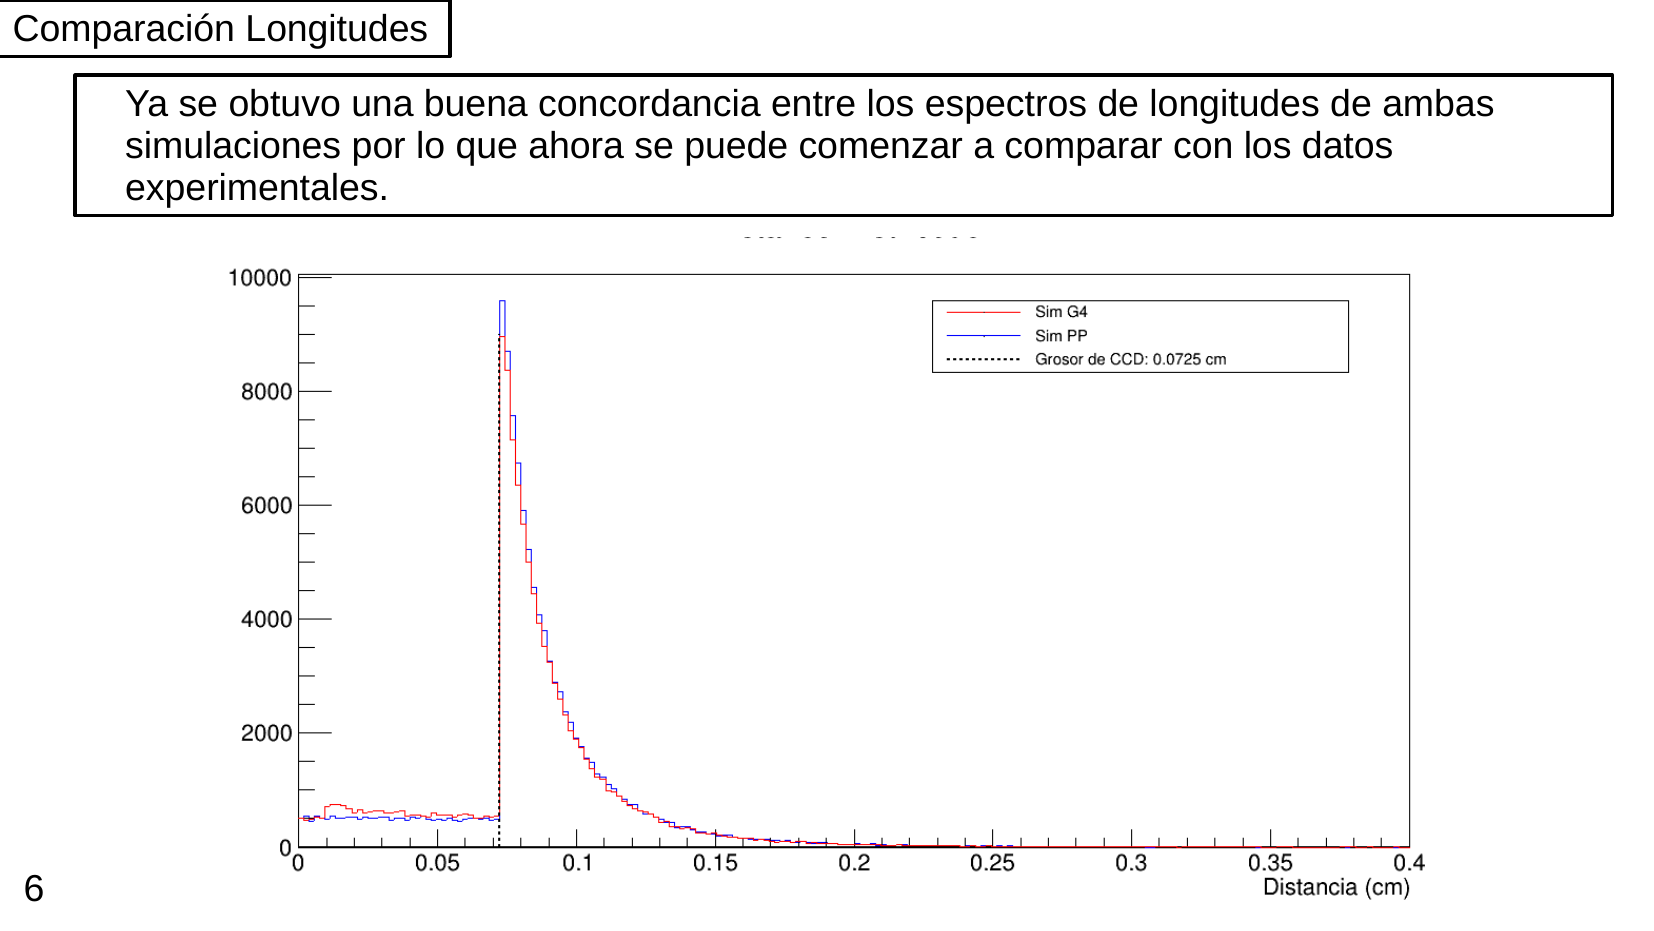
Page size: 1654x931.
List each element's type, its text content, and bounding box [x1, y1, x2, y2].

text_box Ya se obtuvo una buena concordancia entre los espectros de longitudes de ambas simulaciones por lo que ahora se puede comenzar a comparar con los datos experimentales. [75, 75, 1613, 216]
text_box Comparación Longitudes [0, 0, 451, 57]
picture [218, 237, 1426, 901]
text_box <number> [8, 860, 638, 931]
